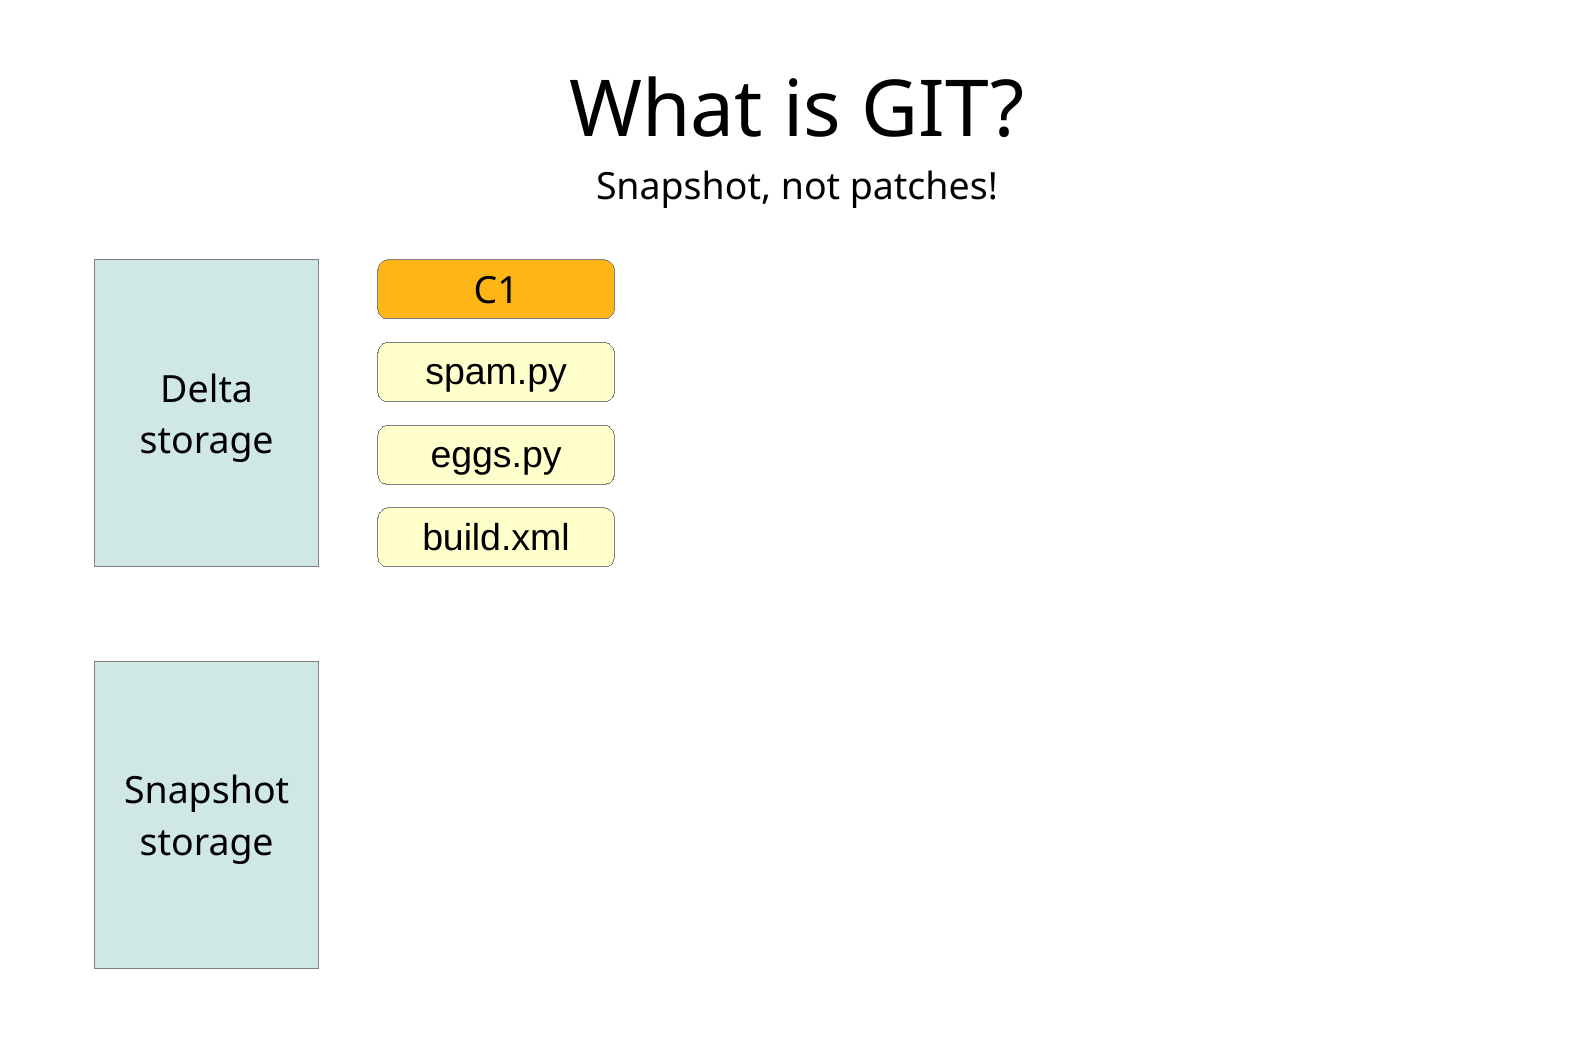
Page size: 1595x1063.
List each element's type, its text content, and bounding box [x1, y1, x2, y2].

text_box build.xml [377, 507, 615, 567]
text_box C1 [377, 259, 615, 319]
text_box Delta storage [94, 259, 319, 567]
text_box eggs.py [377, 425, 615, 485]
title What is GIT? Snapshot, not patches! [79, 42, 1515, 220]
text_box Snapshot storage [94, 661, 319, 969]
text_box spam.py [377, 342, 615, 402]
